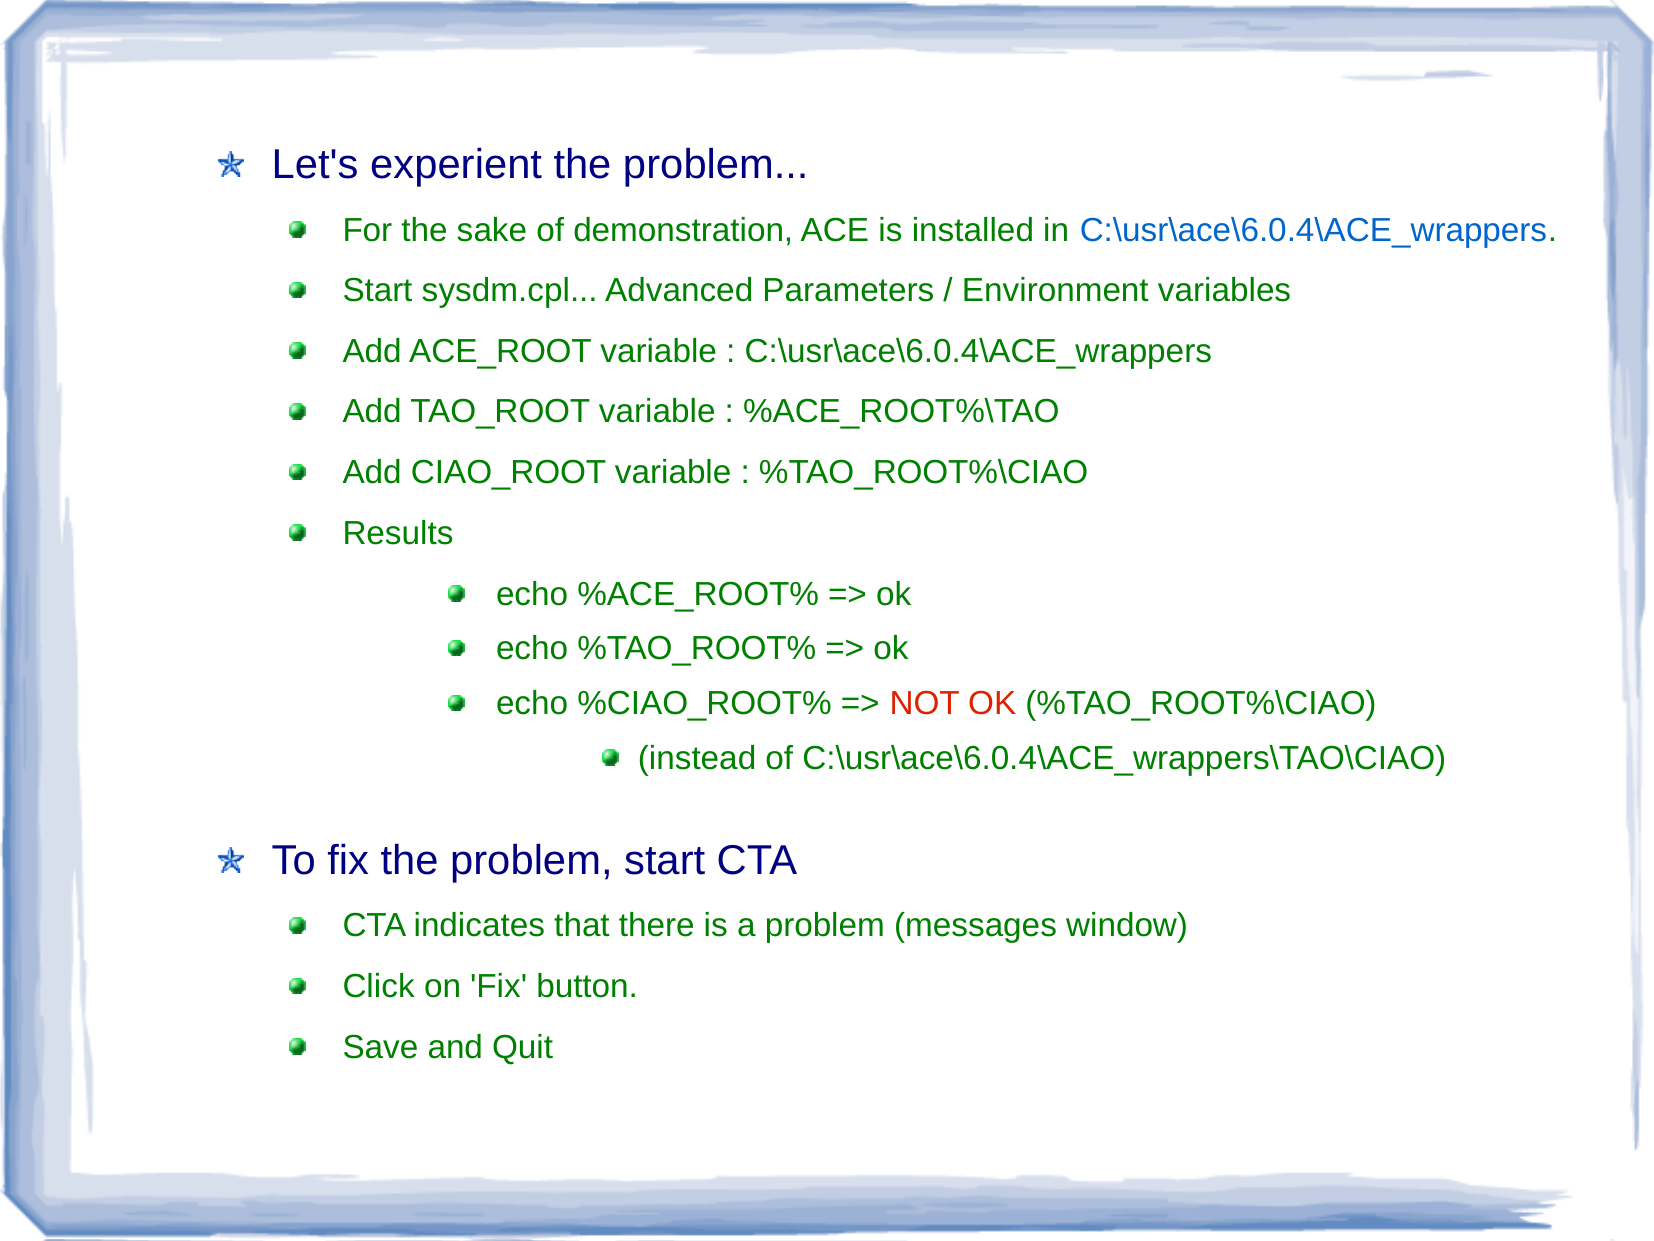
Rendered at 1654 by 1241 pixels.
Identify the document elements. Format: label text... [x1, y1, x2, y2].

list Let's experient the problem... For the sake of demonstration, ACE is installed in C:\usr\ace\6.0.4\ACE_wrappers. Start sysdm.cpl... Advanced Parameters / Environment variables Add ACE_ROOT variable : C:\usr\ace\6.0.4\ACE_wrappers Add TAO_ROOT variable : %ACE_ROOT%\TAO Add CIAO_ROOT variable : %TAO_ROOT%\CIAO Results echo %ACE_ROOT% => ok echo %TAO_ROOT% => ok echo %CIAO_ROOT% => NOT OK (%TAO_ROOT%\CIAO) (instead of C:\usr\ace\6.0.4\ACE_wrappers\TAO\CIAO) To fix the problem, start CTA CTA indicates that there is a problem (messages window) Click on 'Fix' button. Save and Quit [106, 70, 1560, 1170]
picture [0, 0, 1654, 1241]
